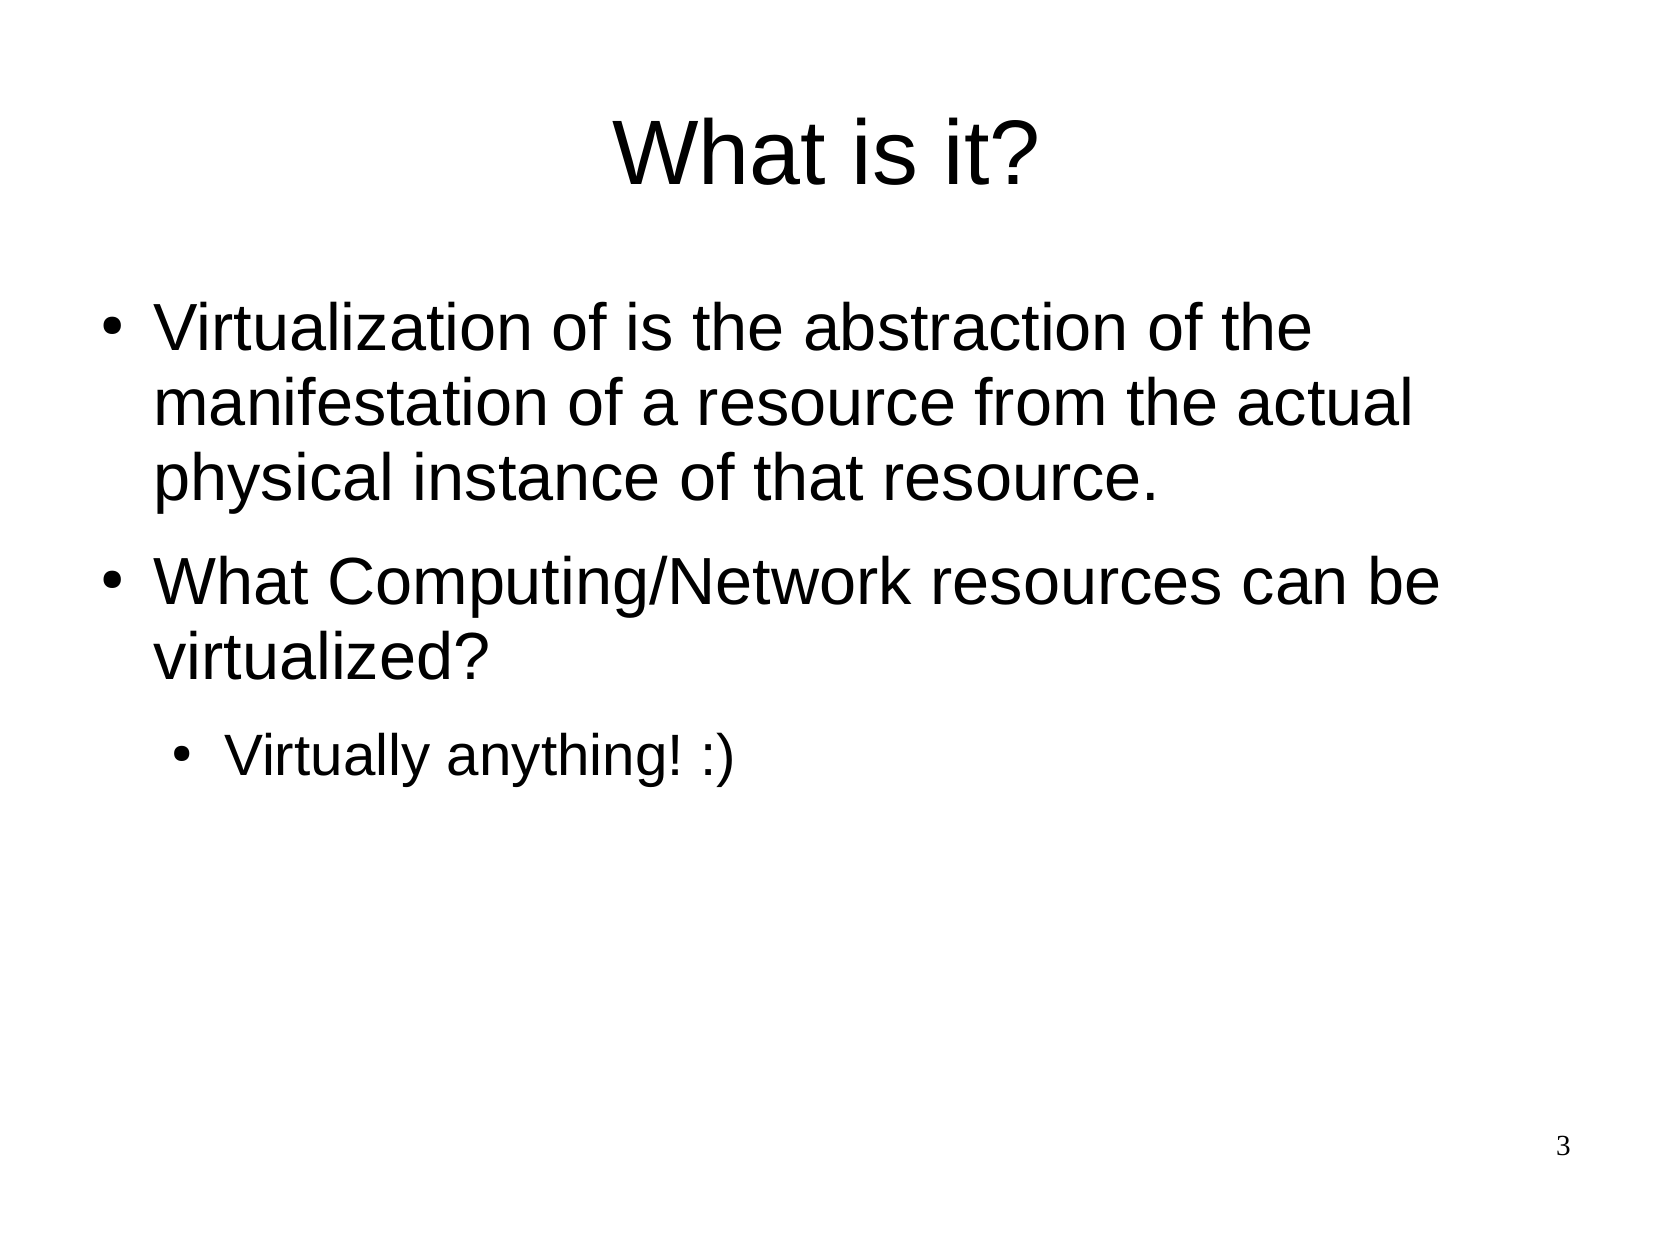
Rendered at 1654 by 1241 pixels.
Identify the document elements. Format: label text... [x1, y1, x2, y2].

list Virtualization of is the abstraction of the manifestation of a resource from the actual physical instance of that resource. What Computing/Network resources can be virtualized? Virtually anything! :) [82, 290, 1571, 1109]
title What is it? [82, 49, 1571, 257]
